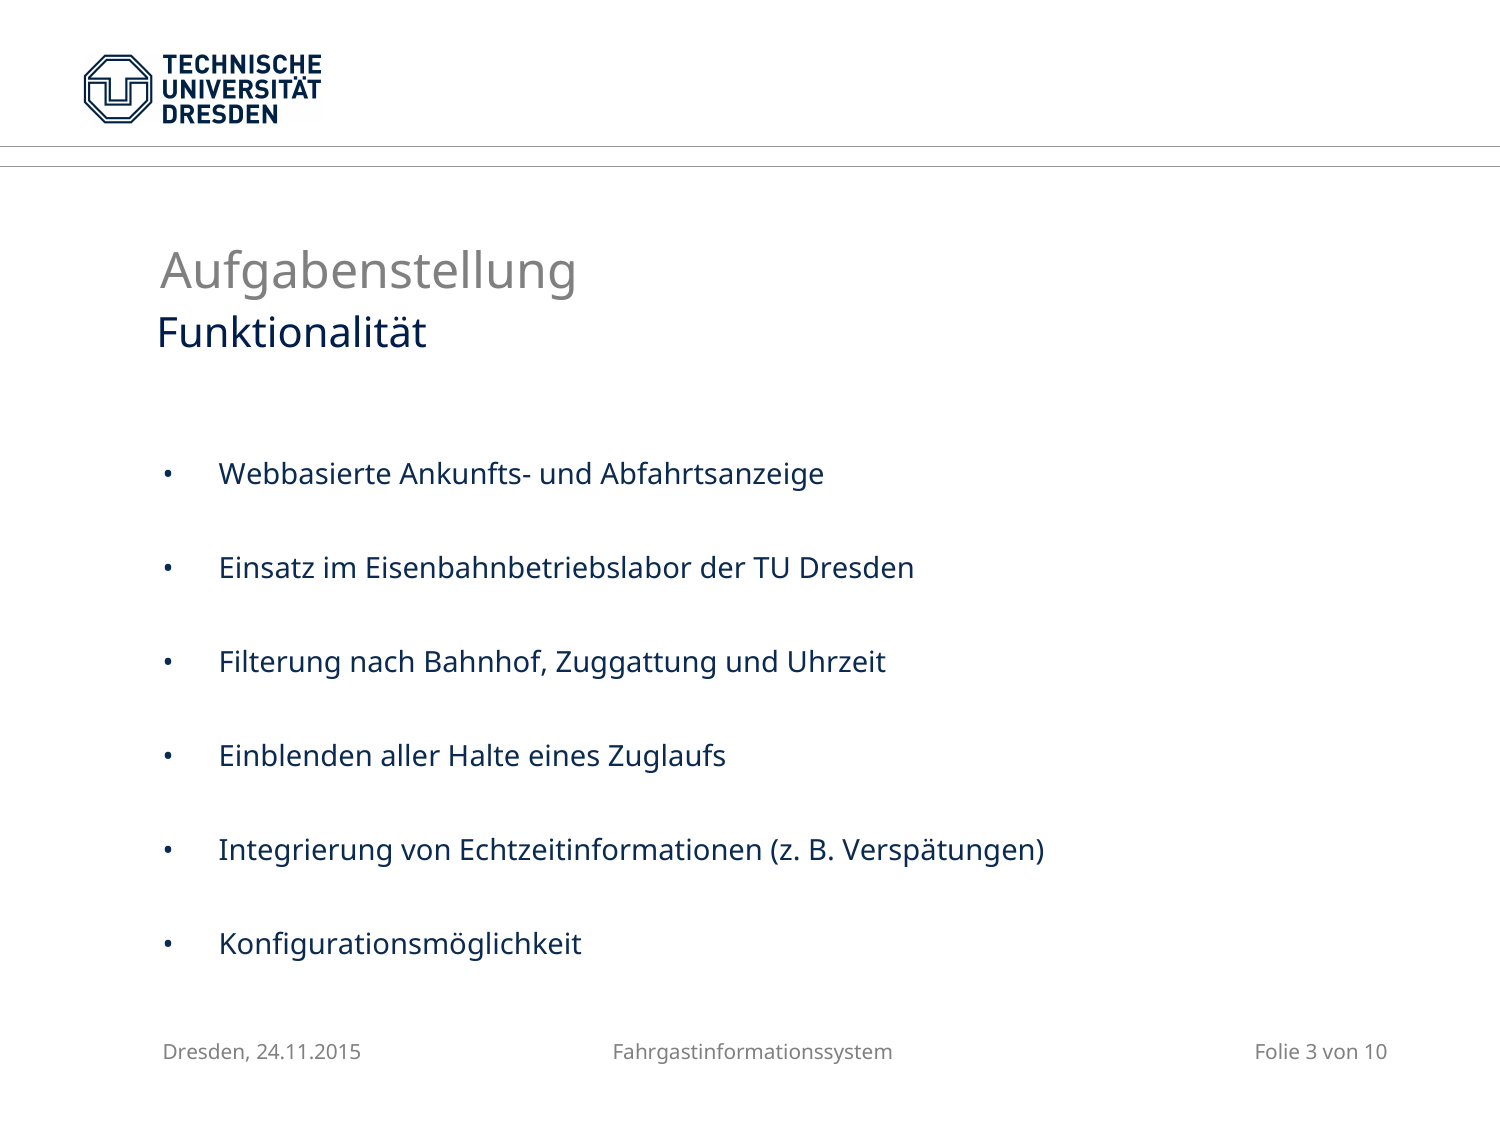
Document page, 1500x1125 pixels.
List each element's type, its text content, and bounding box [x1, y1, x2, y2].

picture [83, 54, 321, 124]
text_box Funktionalität [156, 299, 1388, 363]
list Webbasierte Ankunfts- und Abfahrtsanzeige Einsatz im Eisenbahnbetriebslabor der TU Dresden Filterung nach Bahnhof, Zuggattung und Uhrzeit Einblenden aller Halte eines Zuglaufs Integrierung von Echtzeitinformationen (z. B. Verspätungen) Konfigurationsmöglichkeit [162, 387, 1388, 963]
title Aufgabenstellung [160, 230, 1392, 307]
